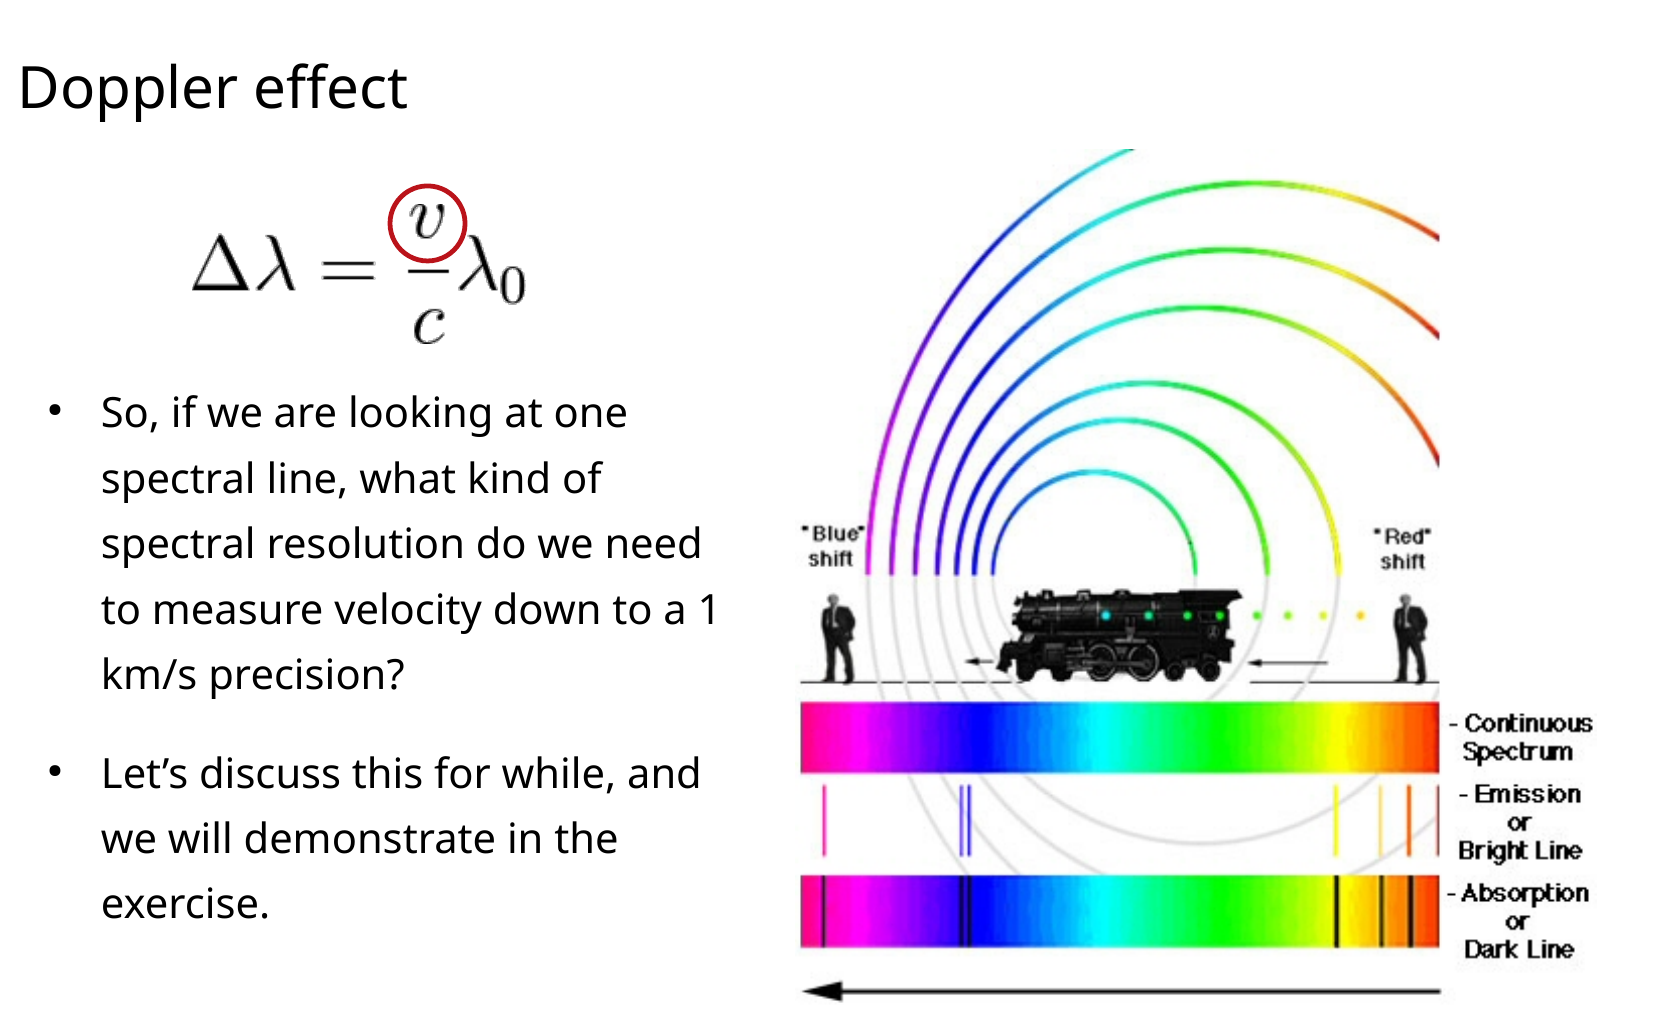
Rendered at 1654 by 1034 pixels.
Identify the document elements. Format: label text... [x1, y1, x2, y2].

list So, if we are looking at one spectral line, what kind of spectral resolution do we need to measure velocity down to a 1 km/s precision? Let’s discuss this for while, and we will demonstrate in the exercise. [30, 374, 751, 1034]
picture [795, 149, 1597, 1007]
title Doppler effect [17, 21, 1506, 151]
picture [192, 204, 526, 344]
picture [393, 204, 462, 258]
